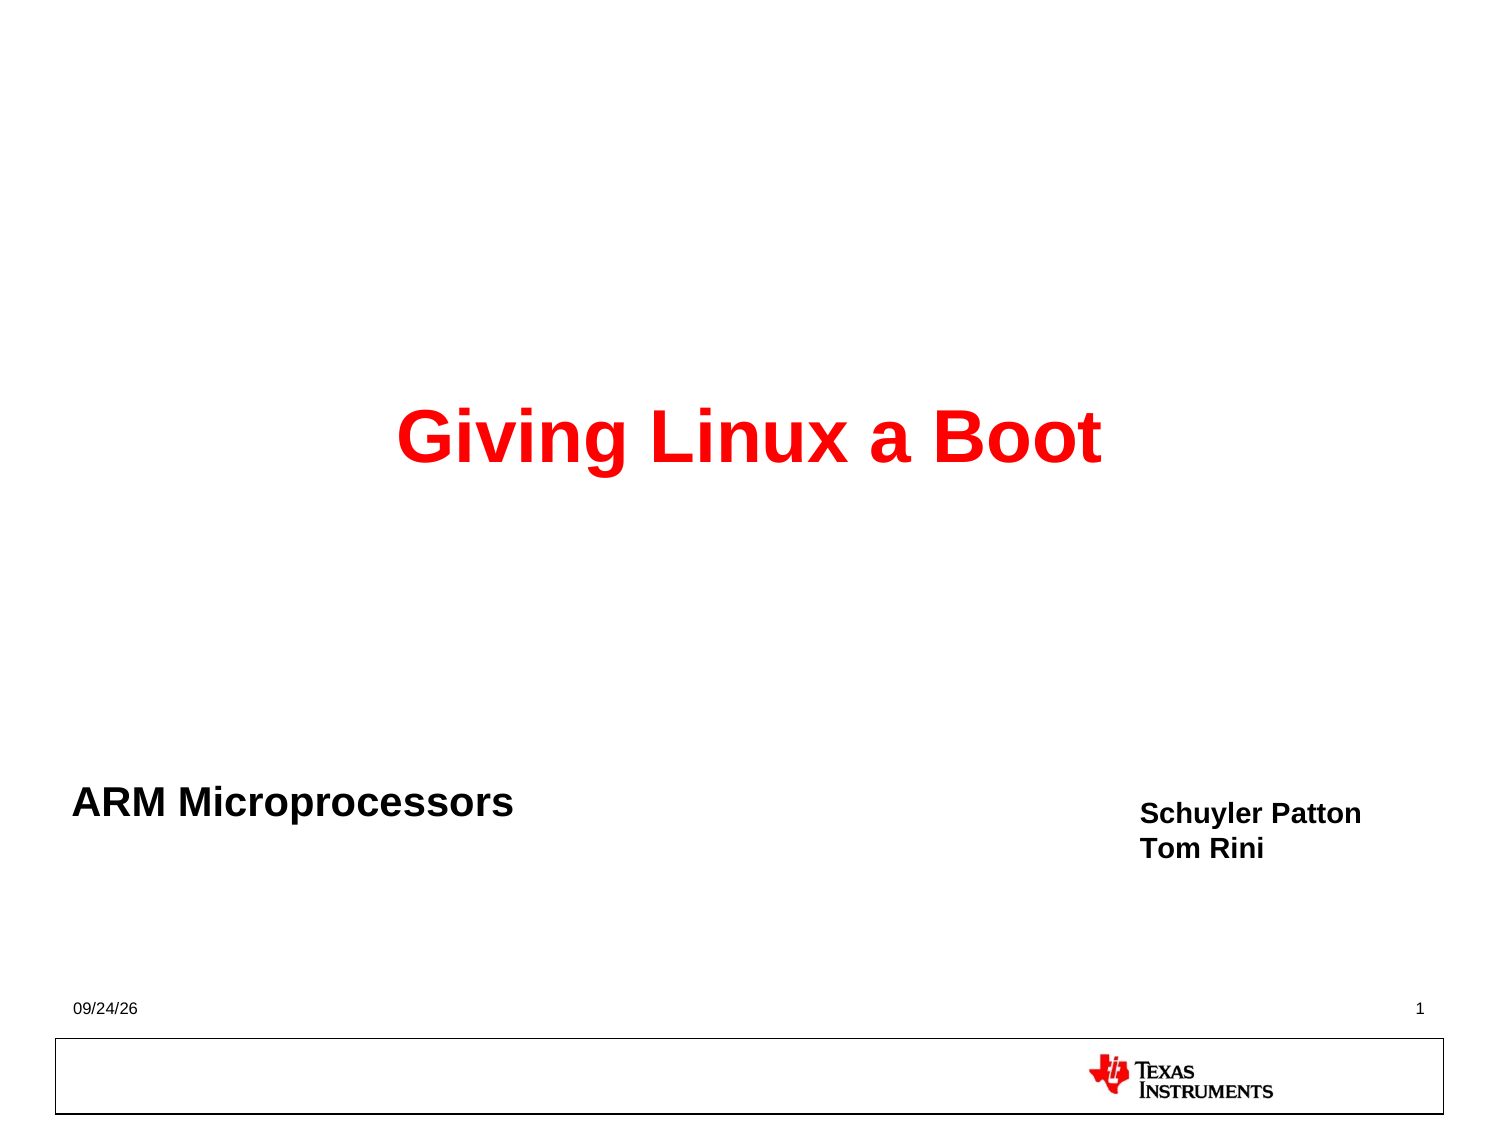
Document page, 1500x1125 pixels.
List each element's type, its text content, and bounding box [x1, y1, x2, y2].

text_box ARM Microprocessors [56, 600, 563, 851]
text_box 01/09/12 [58, 990, 409, 1025]
picture [1087, 1052, 1274, 1099]
text_box <number> [1089, 990, 1440, 1025]
text_box Schuyler Patton Tom Rini [1125, 787, 1378, 873]
title Giving Linux a Boot [56, 318, 1444, 560]
